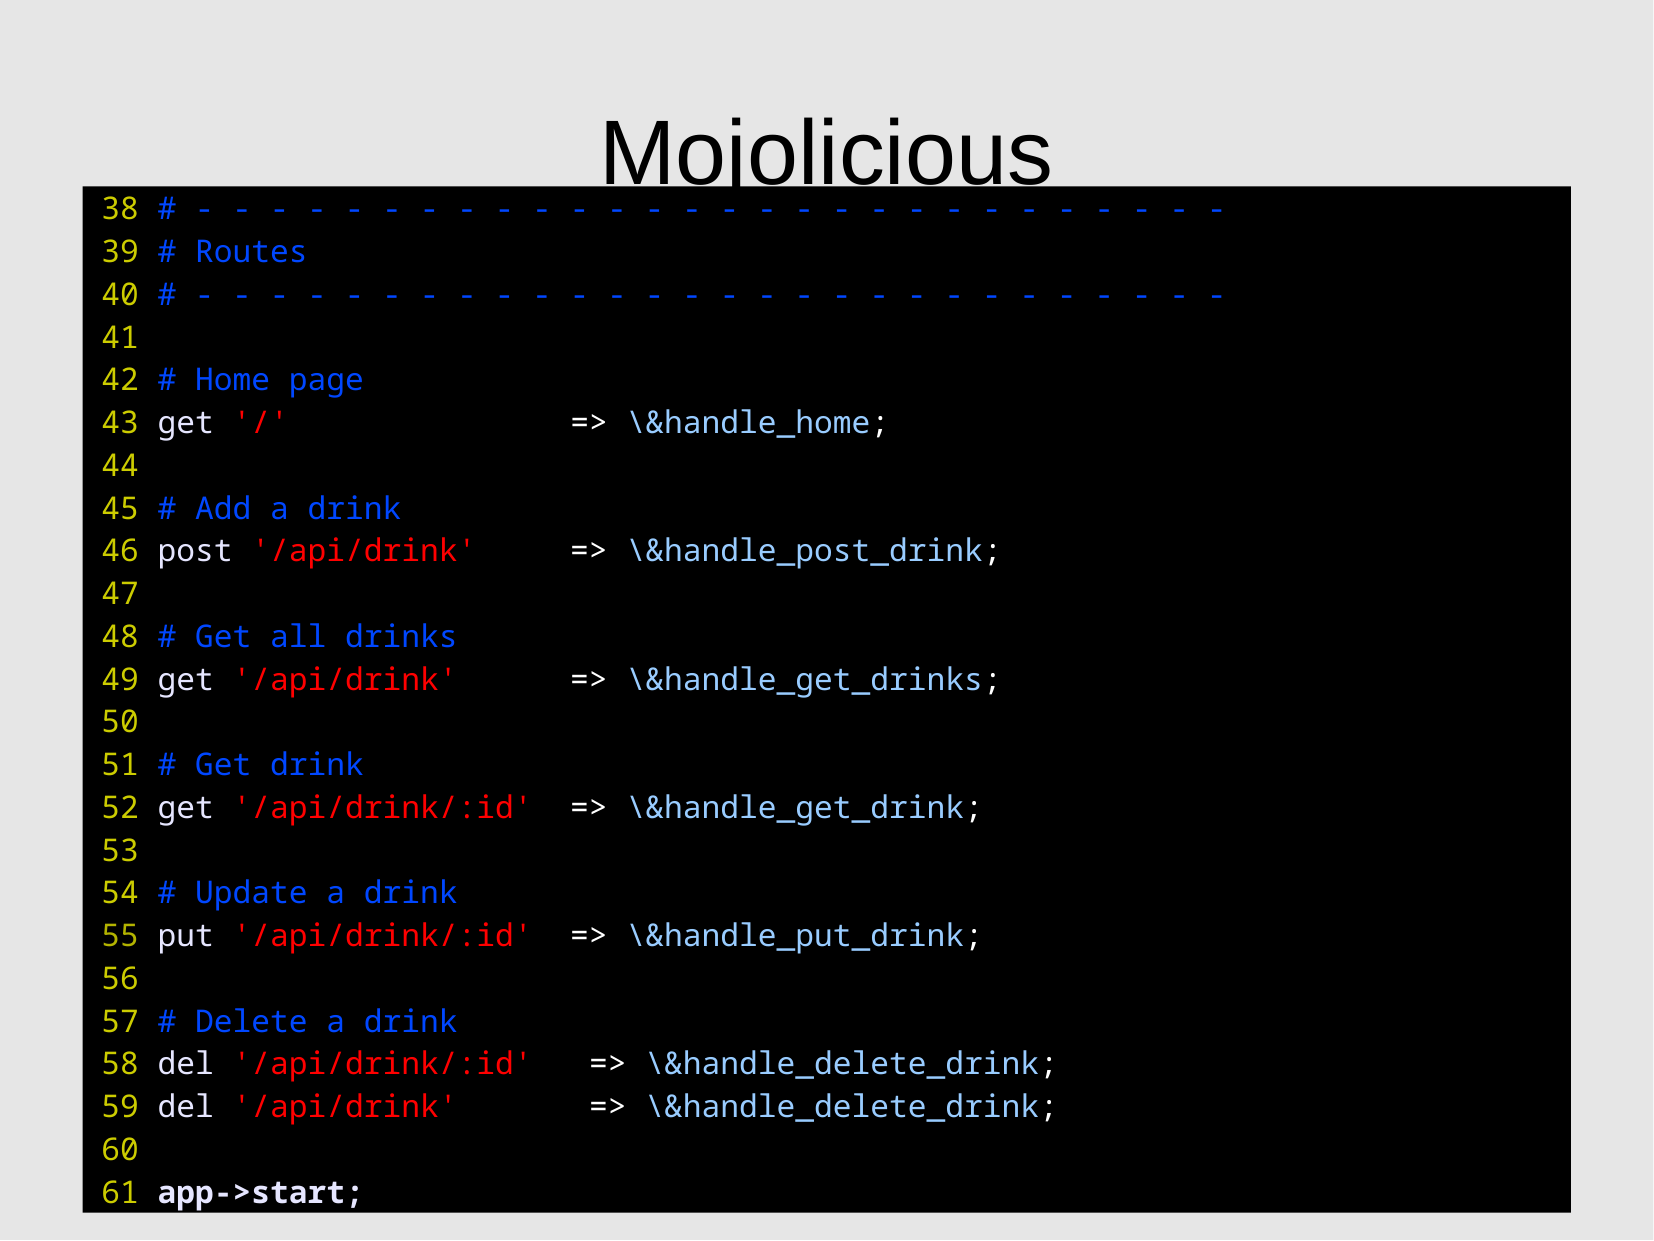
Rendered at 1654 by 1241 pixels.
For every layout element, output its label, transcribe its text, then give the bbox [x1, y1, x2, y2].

subtitle 38 # - - - - - - - - - - - - - - - - - - - - - - - - - - - - 39 # Routes 40 # - - - - - - - - - - - - - - - - - - - - - - - - - - - - 41 42 # Home page 43 get '/' => \&handle_home; 44 45 # Add a drink 46 post '/api/drink' => \&handle_post_drink; 47 48 # Get all drinks 49 get '/api/drink' => \&handle_get_drinks; 50 51 # Get drink 52 get '/api/drink/:id' => \&handle_get_drink; 53 54 # Update a drink 55 put '/api/drink/:id' => \&handle_put_drink; 56 57 # Delete a drink 58 del '/api/drink/:id' => \&handle_delete_drink; 59 del '/api/drink' => \&handle_delete_drink; 60 61 app->start; [82, 261, 1571, 1138]
title Mojolicious [82, 56, 1571, 186]
